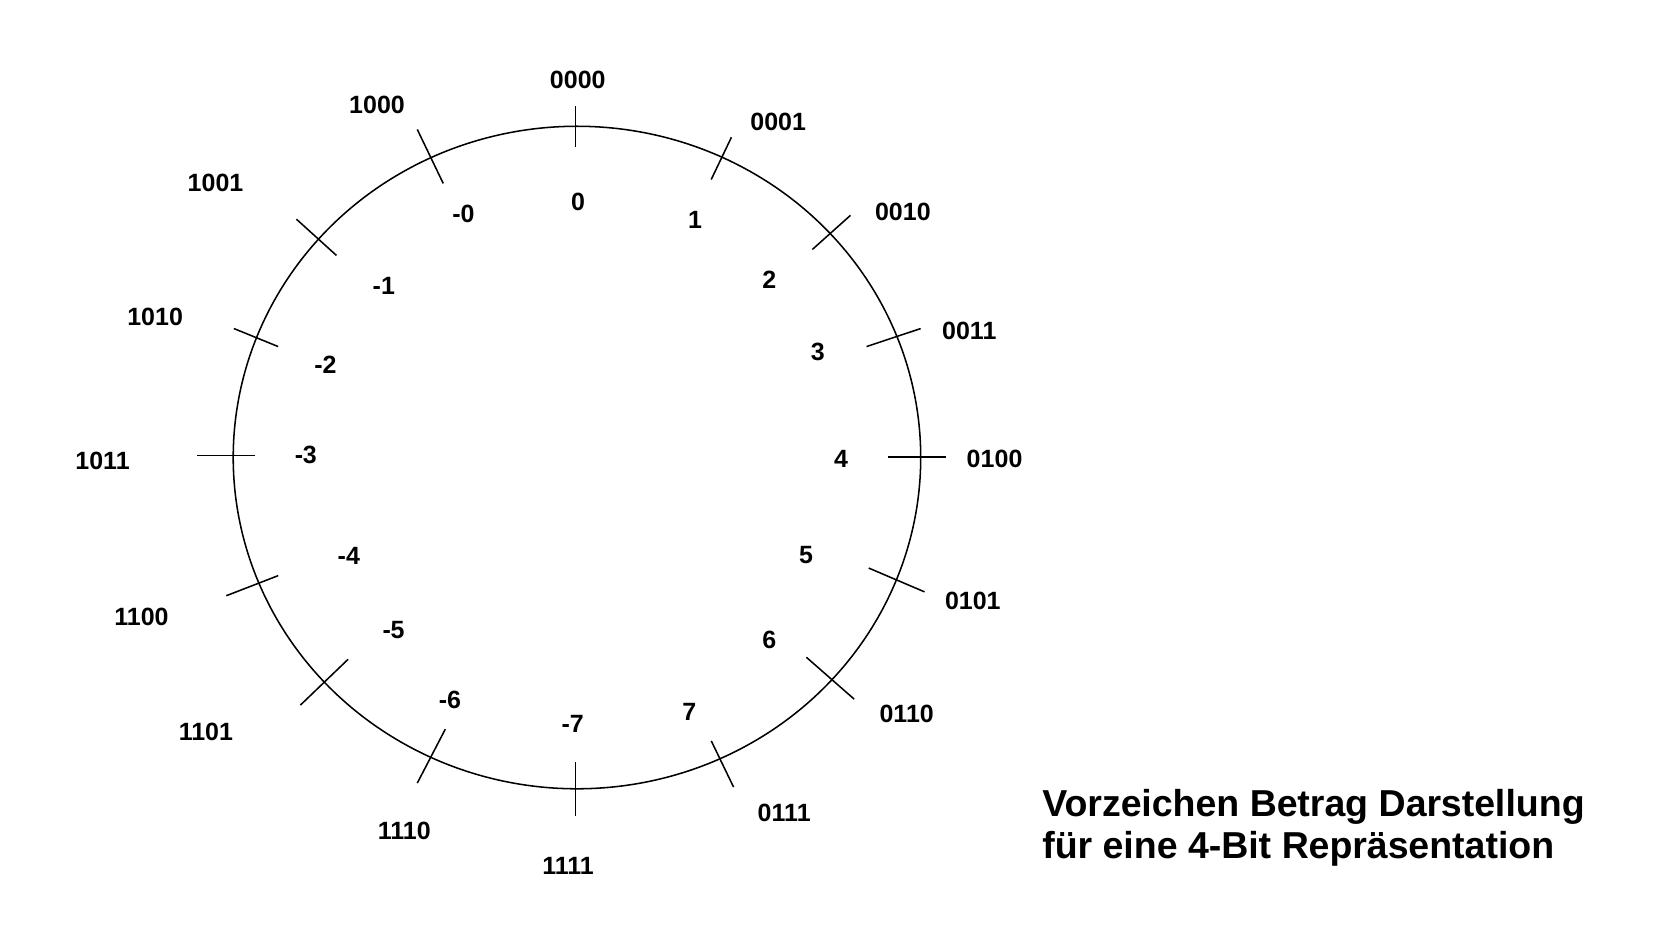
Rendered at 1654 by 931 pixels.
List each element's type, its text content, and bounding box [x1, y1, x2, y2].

text_box 1111 [527, 841, 609, 888]
text_box 0100 [951, 434, 1038, 481]
text_box -6 [424, 676, 477, 722]
text_box 1101 [164, 707, 249, 753]
text_box 7 [667, 687, 712, 734]
text_box 4 [819, 434, 864, 481]
text_box 1100 [99, 592, 184, 639]
text_box 1 [673, 195, 718, 241]
text_box 0001 [735, 98, 822, 144]
text_box 5 [784, 530, 829, 576]
text_box -4 [322, 532, 375, 578]
text_box 6 [747, 616, 792, 662]
text_box -2 [299, 341, 352, 387]
text_box Vorzeichen Betrag Darstellung für eine 4-Bit Repräsentation [1027, 775, 1619, 916]
text_box 1000 [334, 80, 421, 126]
text_box 0110 [864, 690, 949, 736]
text_box -7 [546, 699, 599, 746]
text_box 1001 [173, 158, 259, 204]
text_box 1010 [112, 292, 199, 339]
text_box 0111 [742, 789, 826, 835]
text_box 3 [796, 327, 840, 374]
text_box 0 [556, 177, 601, 224]
text_box -0 [437, 189, 490, 235]
text_box 2 [747, 255, 792, 302]
text_box 0010 [860, 187, 946, 234]
text_box 1110 [363, 806, 446, 853]
text_box -5 [367, 606, 420, 652]
text_box -1 [357, 261, 410, 308]
text_box 0101 [930, 577, 1016, 623]
text_box 0000 [535, 55, 621, 101]
text_box 0011 [927, 306, 1012, 352]
text_box -3 [279, 430, 332, 477]
text_box 1011 [60, 436, 145, 483]
